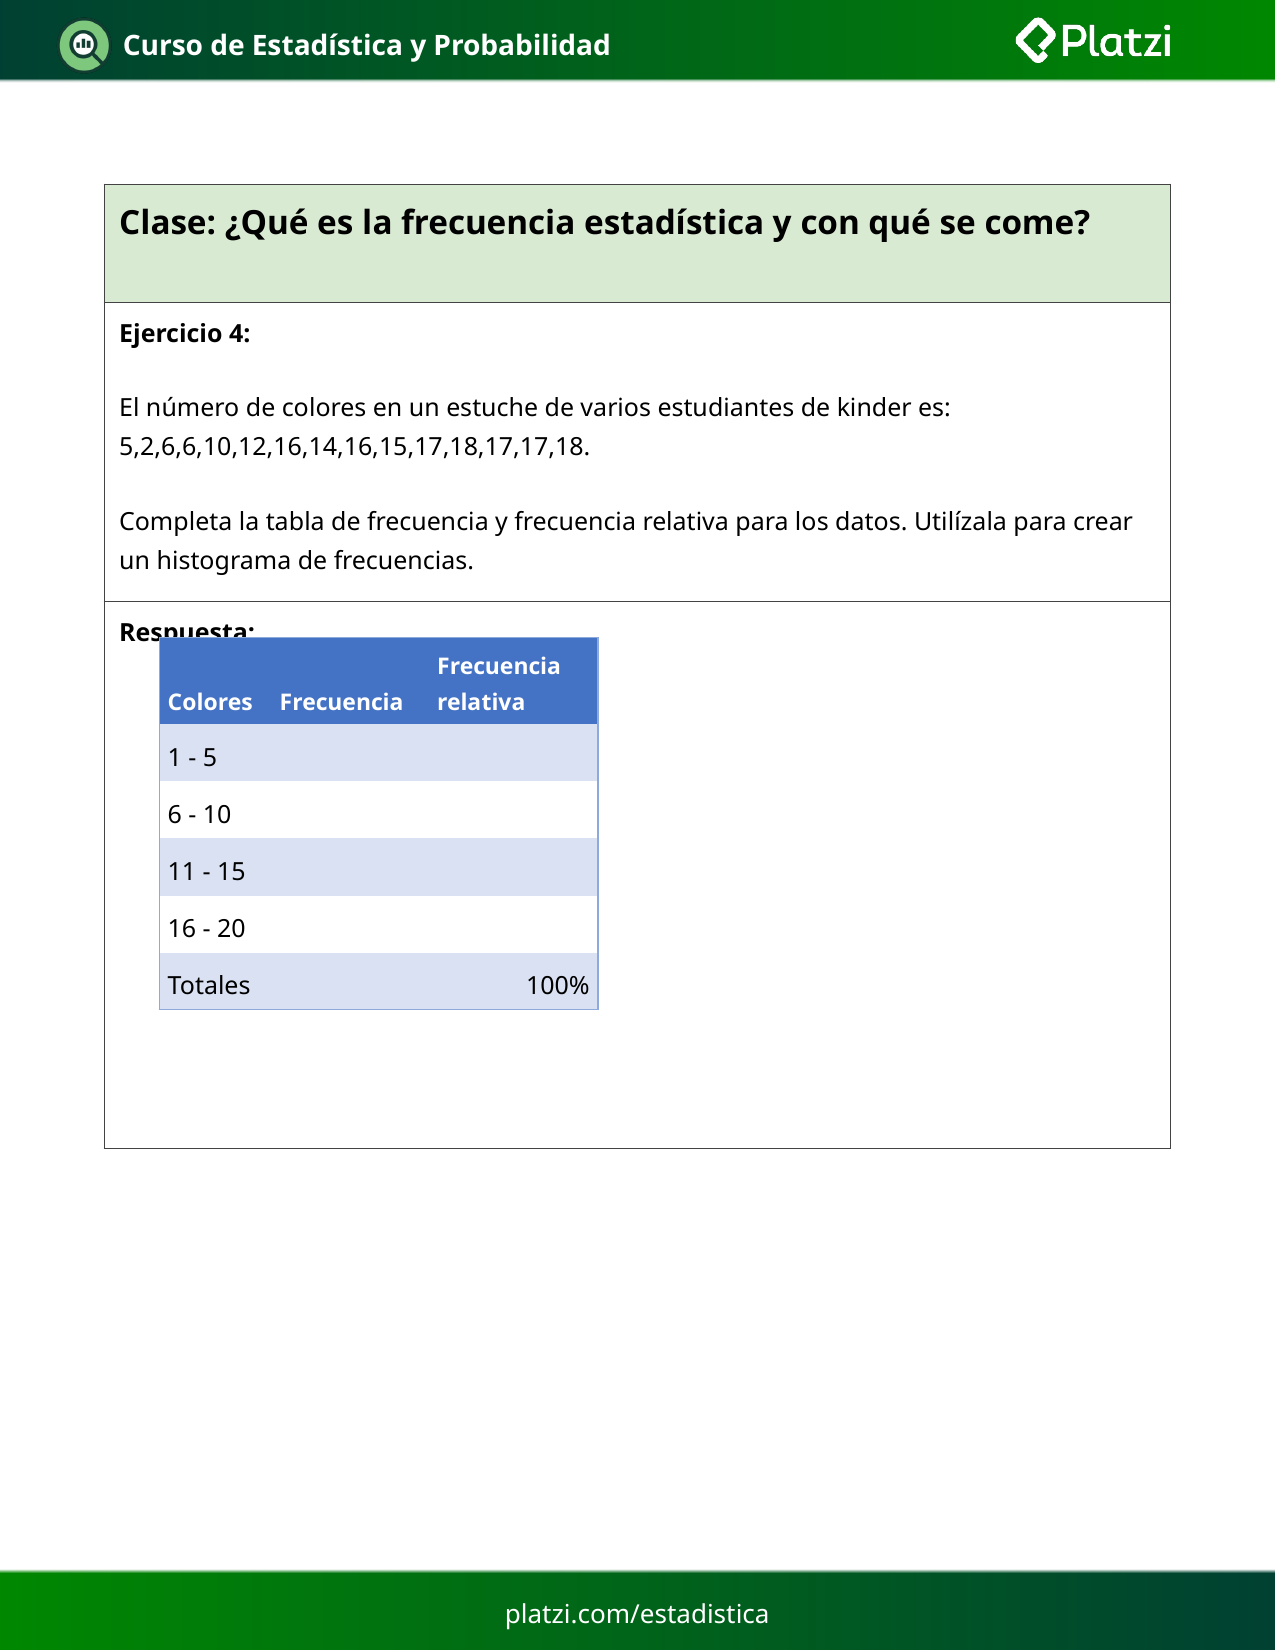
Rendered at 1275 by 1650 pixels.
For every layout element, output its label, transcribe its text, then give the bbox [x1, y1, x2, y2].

table_cell [271, 896, 429, 953]
table_cell 100% [429, 953, 597, 1009]
table_header Frecuencia relativa [429, 638, 597, 724]
table_cell [429, 724, 597, 781]
table_cell [271, 838, 429, 896]
table_header Frecuencia [271, 638, 429, 724]
table_cell 6 - 10 [160, 781, 271, 838]
table_cell [429, 781, 597, 838]
table_cell [429, 838, 597, 896]
title Curso de Estadística y Probabilidad [101, 6, 976, 86]
table_cell 1 - 5 [160, 724, 271, 781]
table_cell Respuesta: [105, 602, 1170, 1148]
table_cell Ejercicio 4: El número de colores en un estuche de varios estudiantes de kinder es: 5,2,6,6,10,12,16,14,16,15,17,18,17,17,18. Completa la tabla de frecuencia y frecuencia relativa para los datos. Utilízala para crear un histograma de frecuencias. [105, 303, 1170, 601]
table_cell [429, 896, 597, 953]
subtitle platzi.com/estadistica [200, 1571, 1075, 1650]
table_cell 16 - 20 [160, 896, 271, 953]
table_cell [271, 781, 429, 838]
table_header Clase: ¿Qué es la frecuencia estadística y con qué se come? [105, 185, 1170, 302]
table_cell Totales [160, 953, 271, 1009]
picture [0, 0, 1275, 1650]
table_header Colores [160, 638, 271, 724]
table_cell 11 - 15 [160, 838, 271, 896]
table_cell [271, 724, 429, 781]
table_cell [271, 953, 429, 1009]
